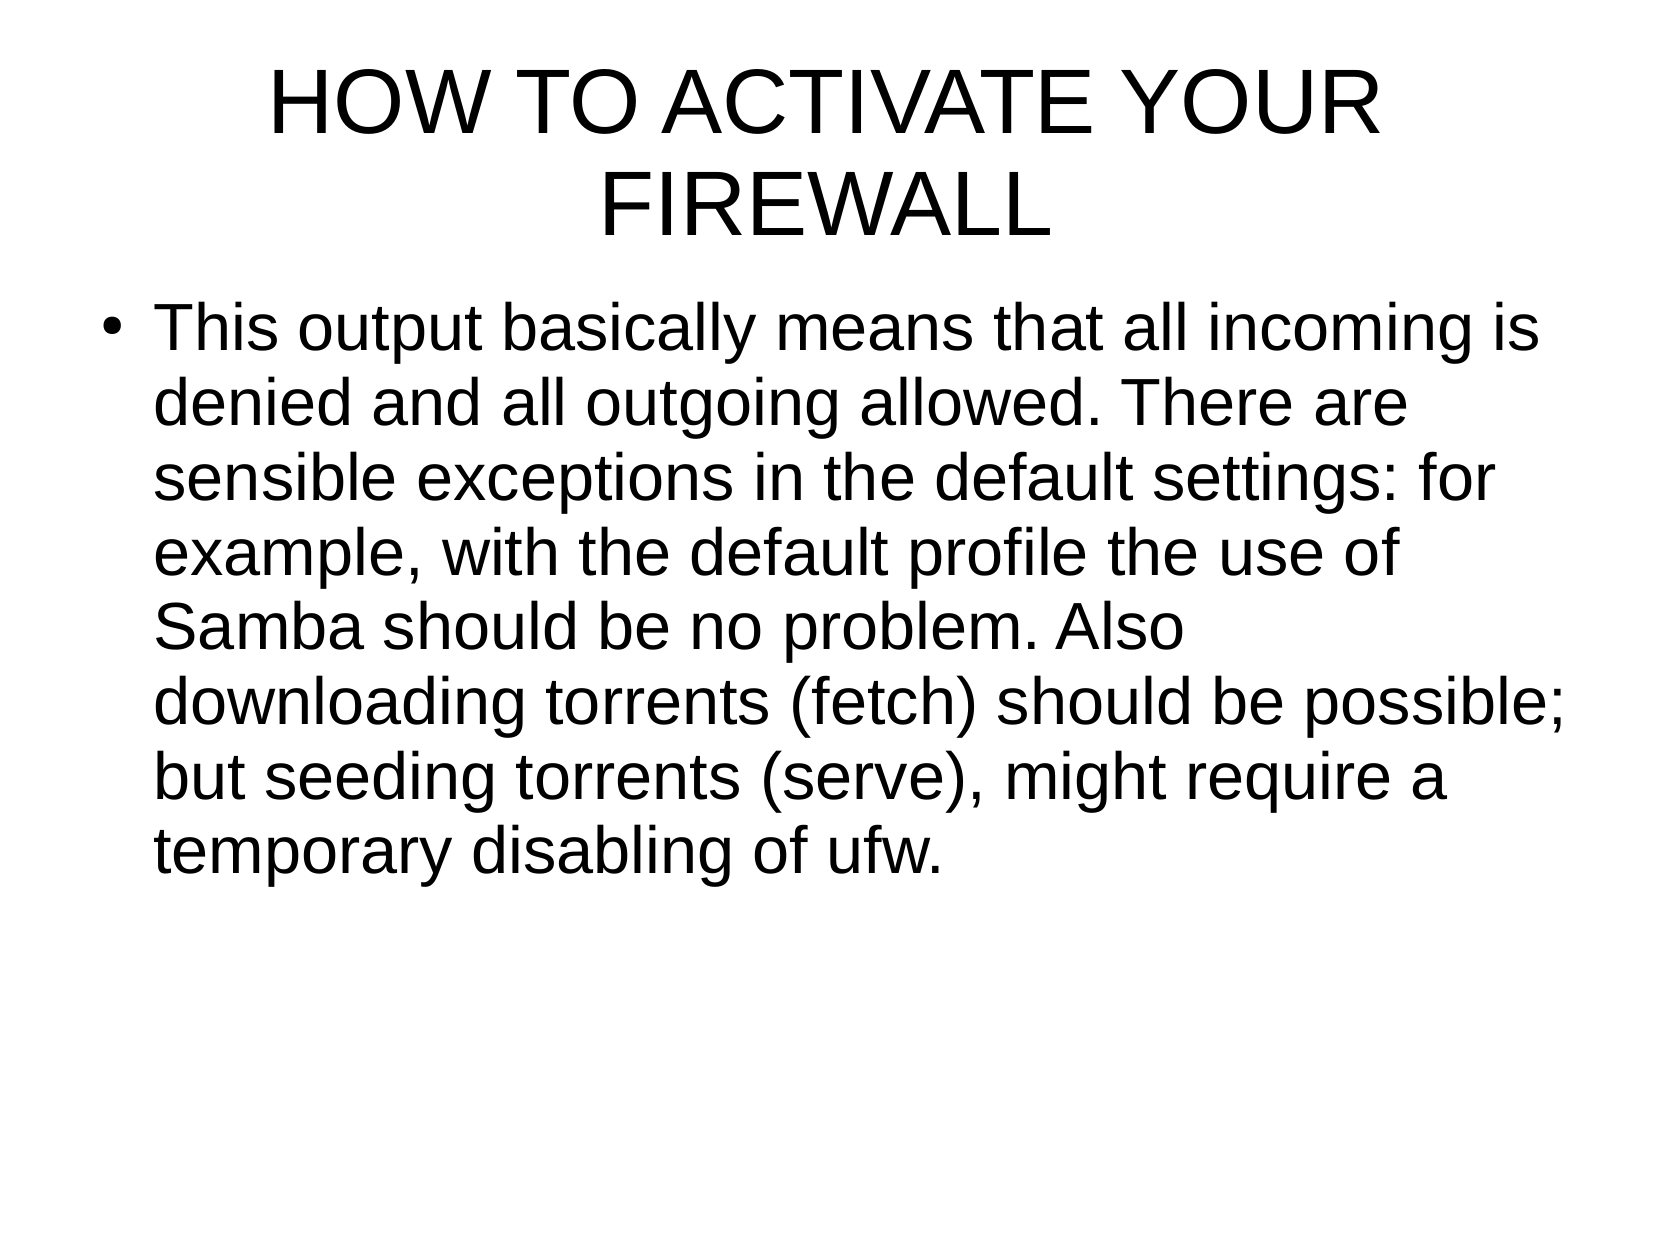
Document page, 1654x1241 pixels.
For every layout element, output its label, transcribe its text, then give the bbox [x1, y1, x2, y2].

title HOW TO ACTIVATE YOUR FIREWALL [82, 49, 1571, 257]
list This output basically means that all incoming is denied and all outgoing allowed. There are sensible exceptions in the default settings: for example, with the default profile the use of Samba should be no problem. Also downloading torrents (fetch) should be possible; but seeding torrents (serve), might require a temporary disabling of ufw. [82, 290, 1571, 1010]
